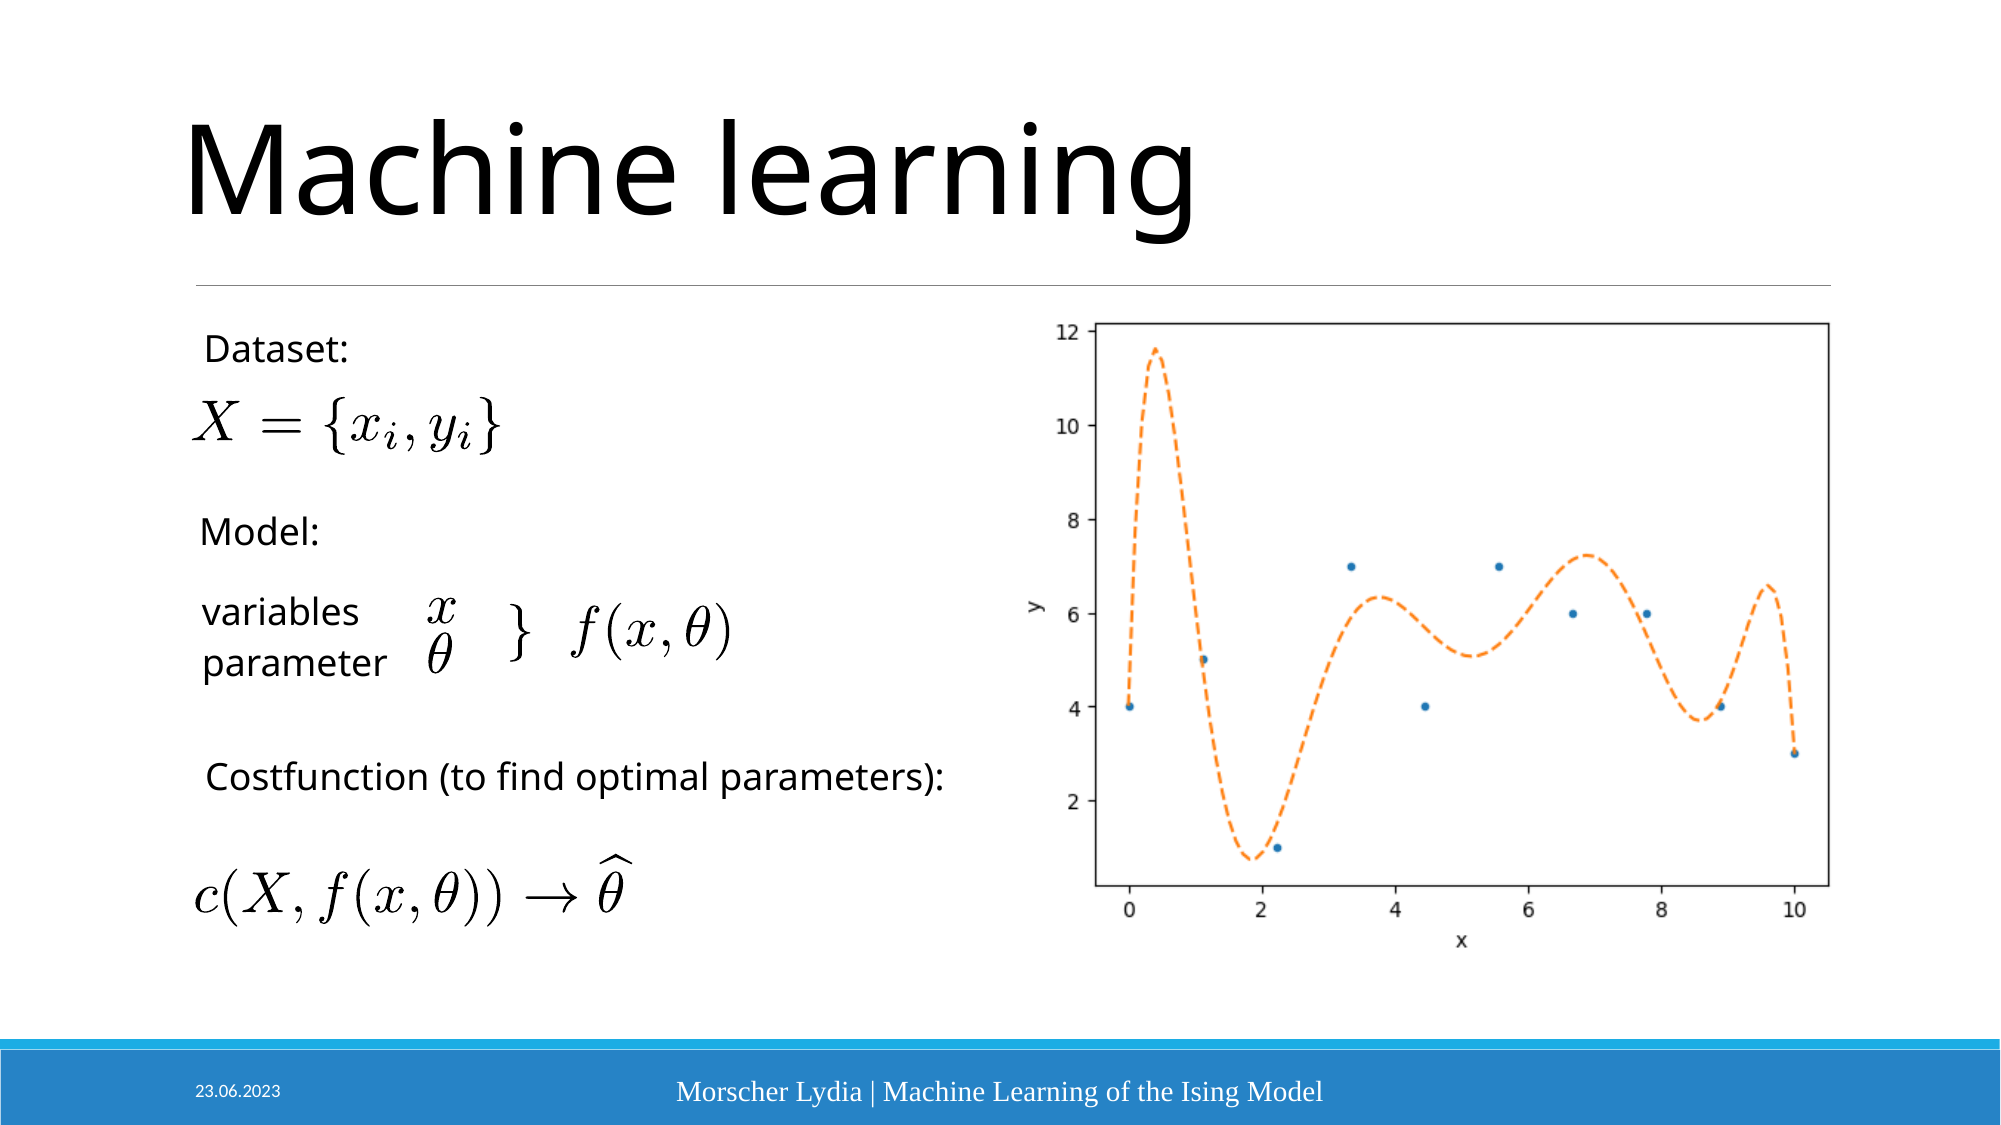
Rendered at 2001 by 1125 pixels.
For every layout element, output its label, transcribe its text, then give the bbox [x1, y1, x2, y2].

text_box Model: [184, 498, 329, 559]
text_box [570, 602, 730, 661]
text_box [508, 603, 531, 662]
picture [1011, 308, 1843, 966]
text_box Dataset: [188, 315, 358, 376]
text_box [428, 632, 453, 674]
text_box [191, 396, 501, 455]
text_box [195, 853, 633, 927]
title Machine learning [180, 47, 1831, 285]
text_box variables parameter [187, 578, 392, 684]
text_box [427, 597, 456, 624]
text_box Costfunction (to find optimal parameters): [190, 742, 920, 803]
